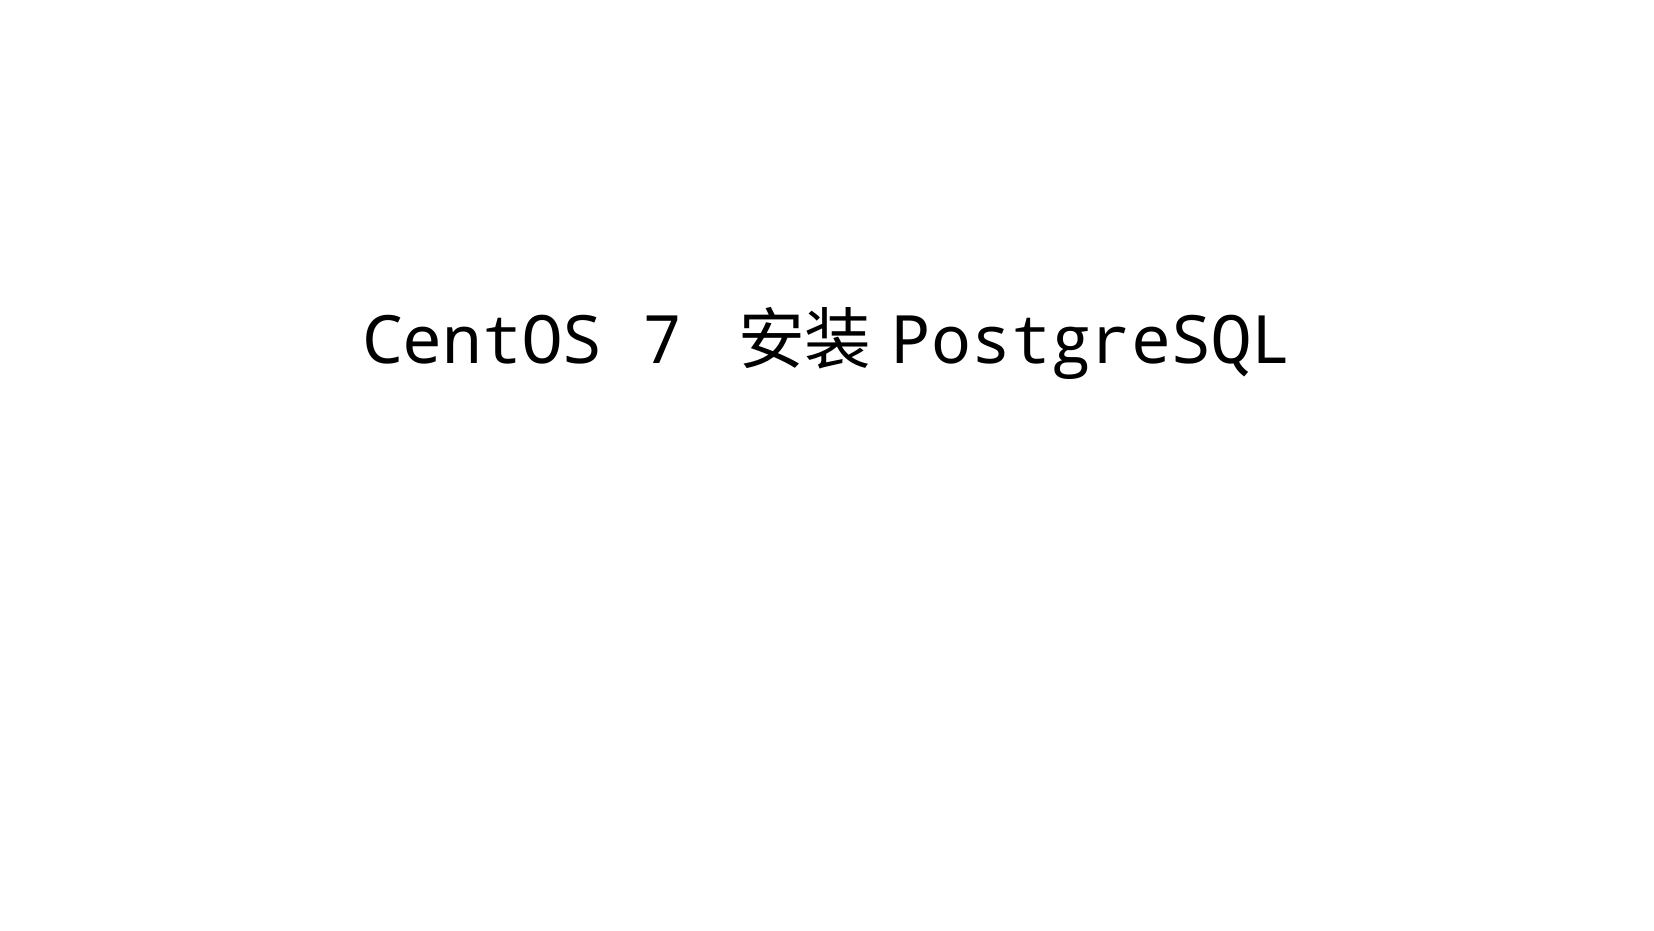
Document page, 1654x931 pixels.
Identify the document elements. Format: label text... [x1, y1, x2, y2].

subtitle CentOS 7 安装PostgreSQL [82, 37, 1571, 632]
